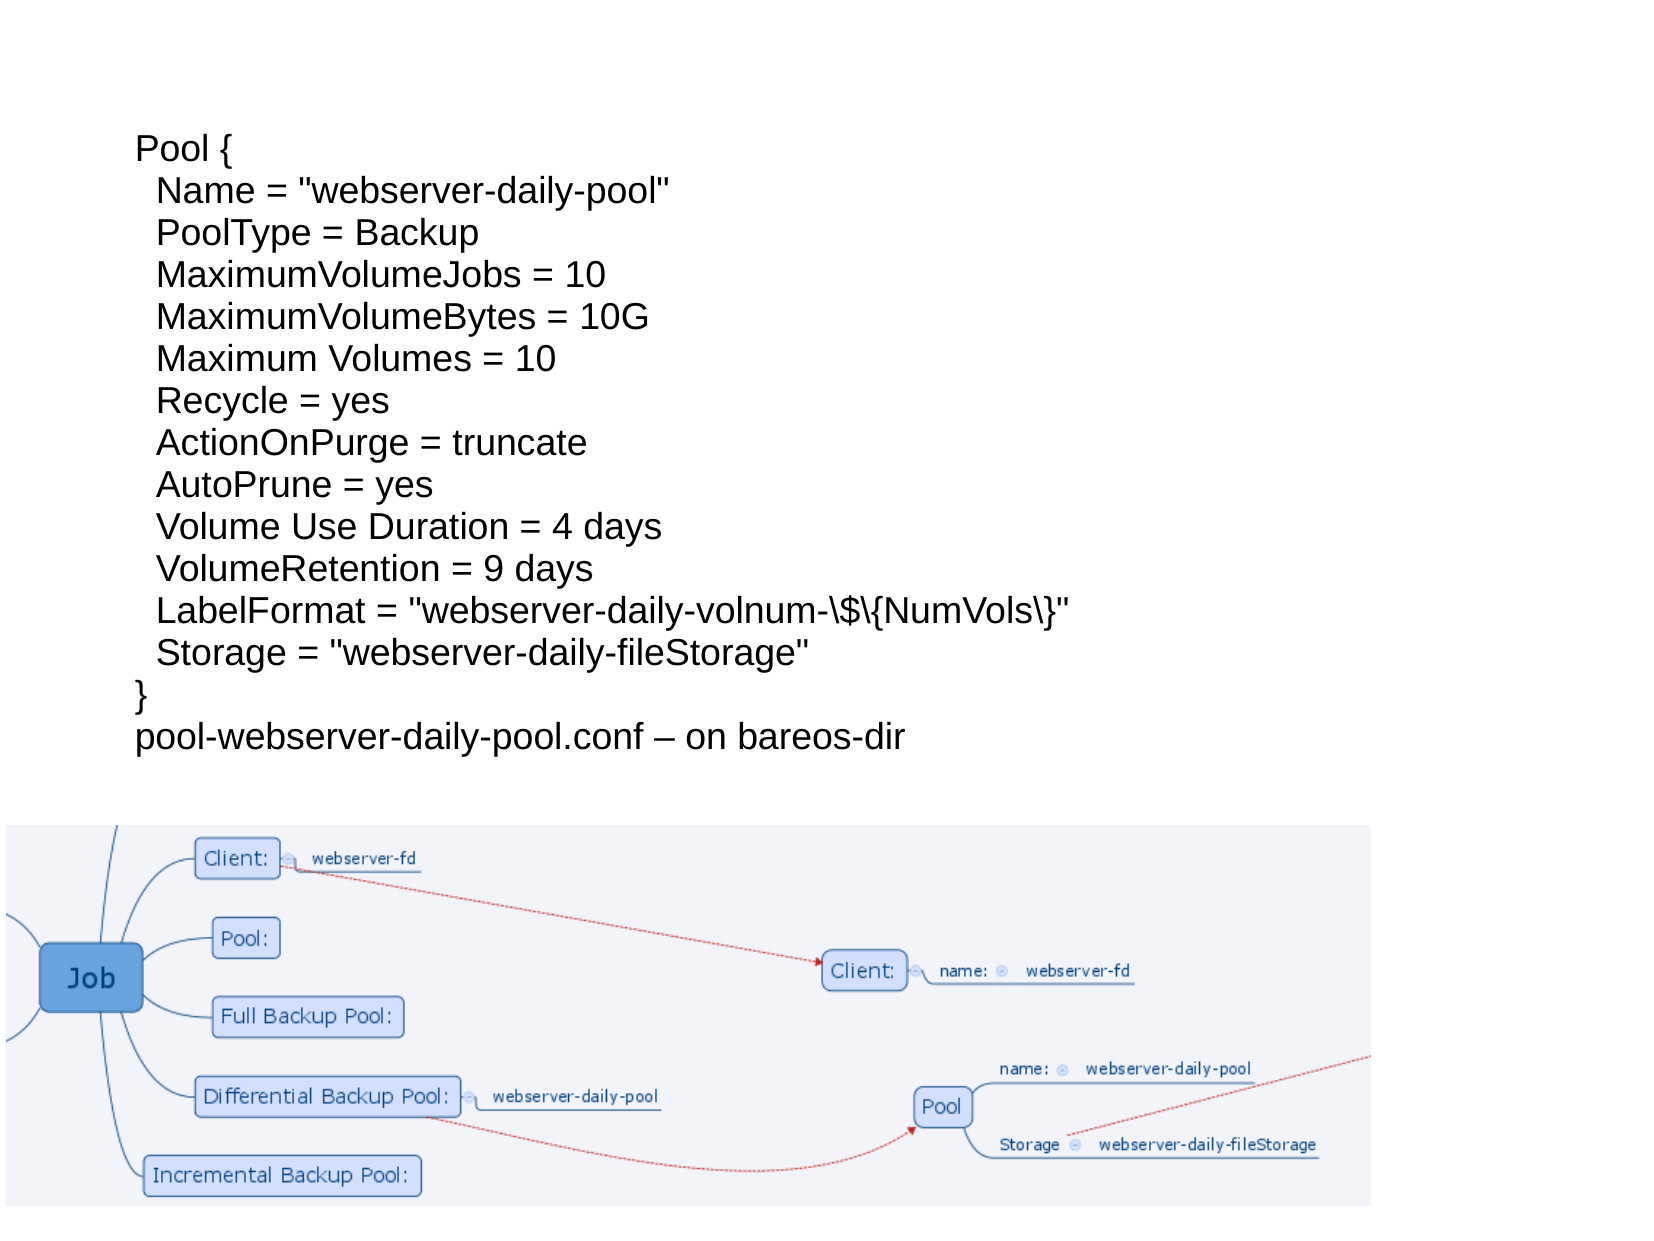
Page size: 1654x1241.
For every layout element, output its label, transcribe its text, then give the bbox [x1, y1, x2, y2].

text_box Pool { Name = "webserver-daily-pool" PoolType = Backup MaximumVolumeJobs = 10 MaximumVolumeBytes = 10G Maximum Volumes = 10 Recycle = yes ActionOnPurge = truncate AutoPrune = yes Volume Use Duration = 4 days VolumeRetention = 9 days LabelFormat = "webserver-daily-volnum-\$\{NumVols\}" Storage = "webserver-daily-fileStorage" } pool-webserver-daily-pool.conf – on bareos-dir [120, 120, 1085, 807]
picture [5, 825, 1371, 1206]
